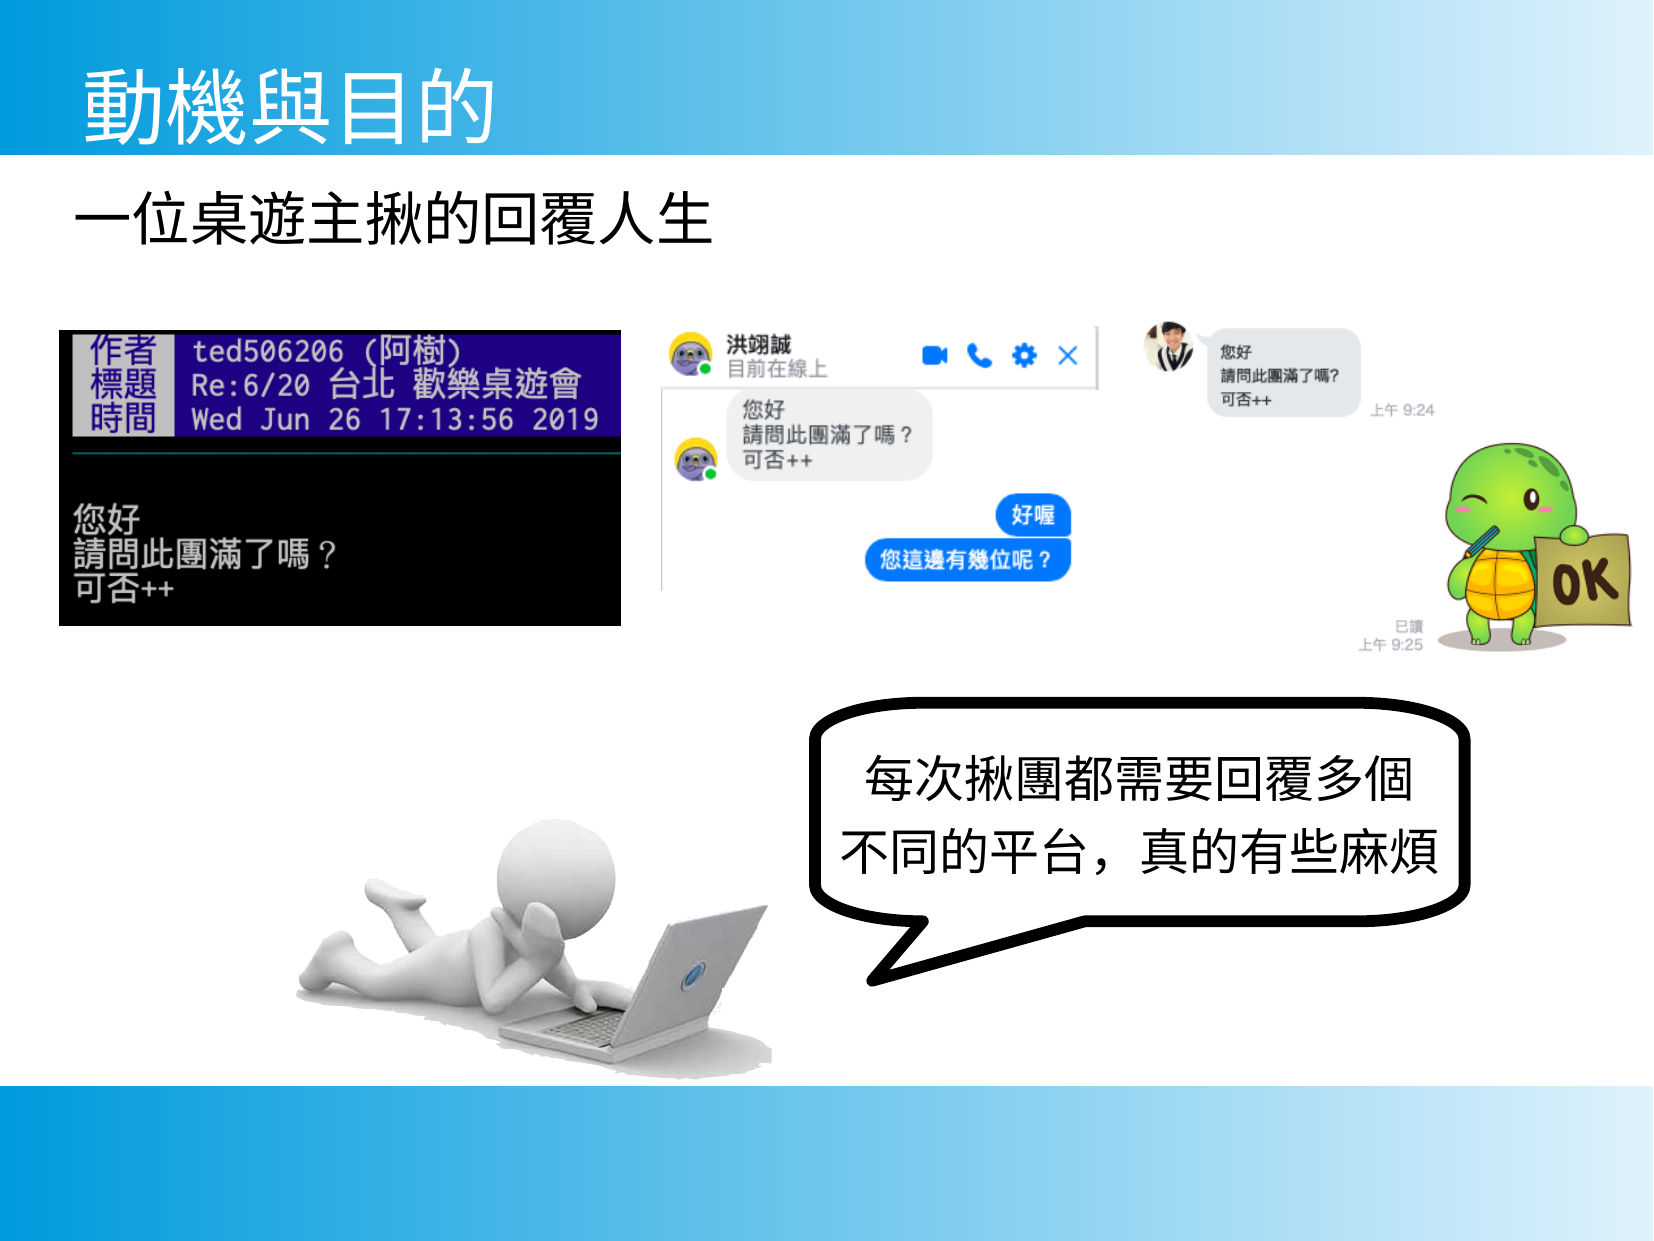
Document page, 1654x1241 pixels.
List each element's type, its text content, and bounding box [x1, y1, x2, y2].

picture [1136, 318, 1642, 683]
picture [59, 330, 621, 626]
picture [212, 720, 830, 1158]
picture [660, 326, 1099, 591]
title 動機與目的 [82, 43, 1571, 161]
text_box 每次揪團都需要回覆多個 不同的平台，真的有些麻煩 [814, 702, 1465, 981]
text_box 一位桌遊主揪的回覆人生 [59, 165, 804, 262]
